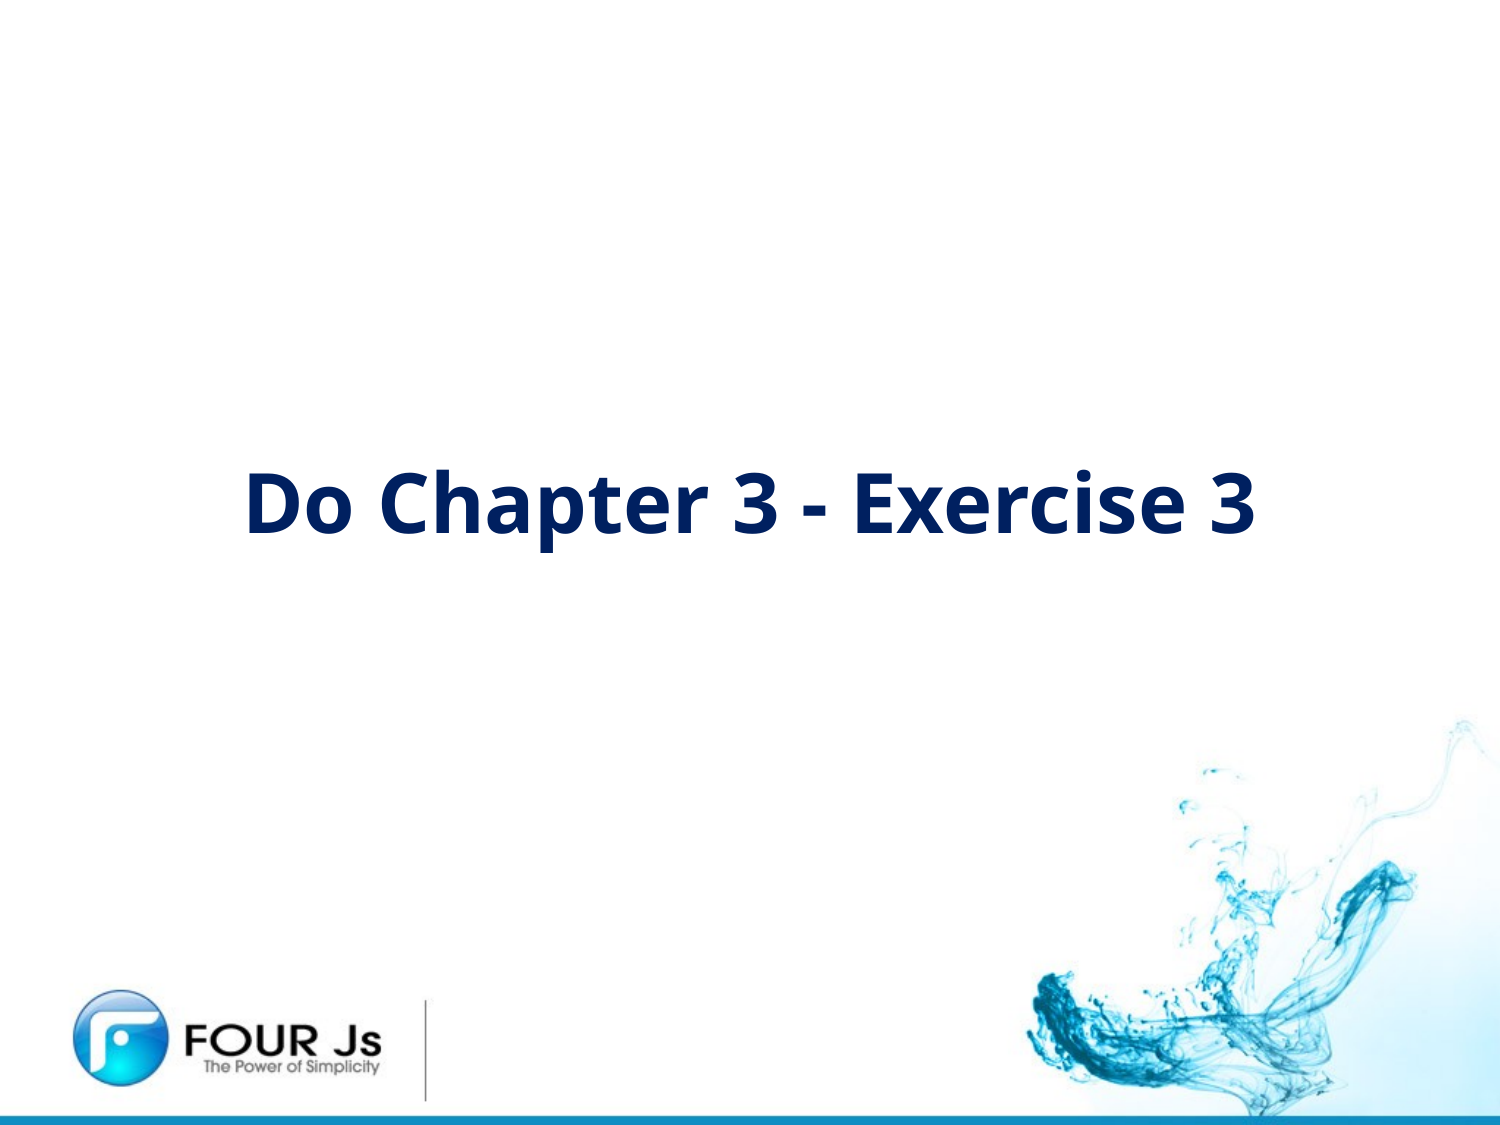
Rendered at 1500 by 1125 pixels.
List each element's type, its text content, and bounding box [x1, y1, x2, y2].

title Do Chapter 3 - Exercise 3 [112, 337, 1388, 663]
picture [0, 0, 1500, 1122]
